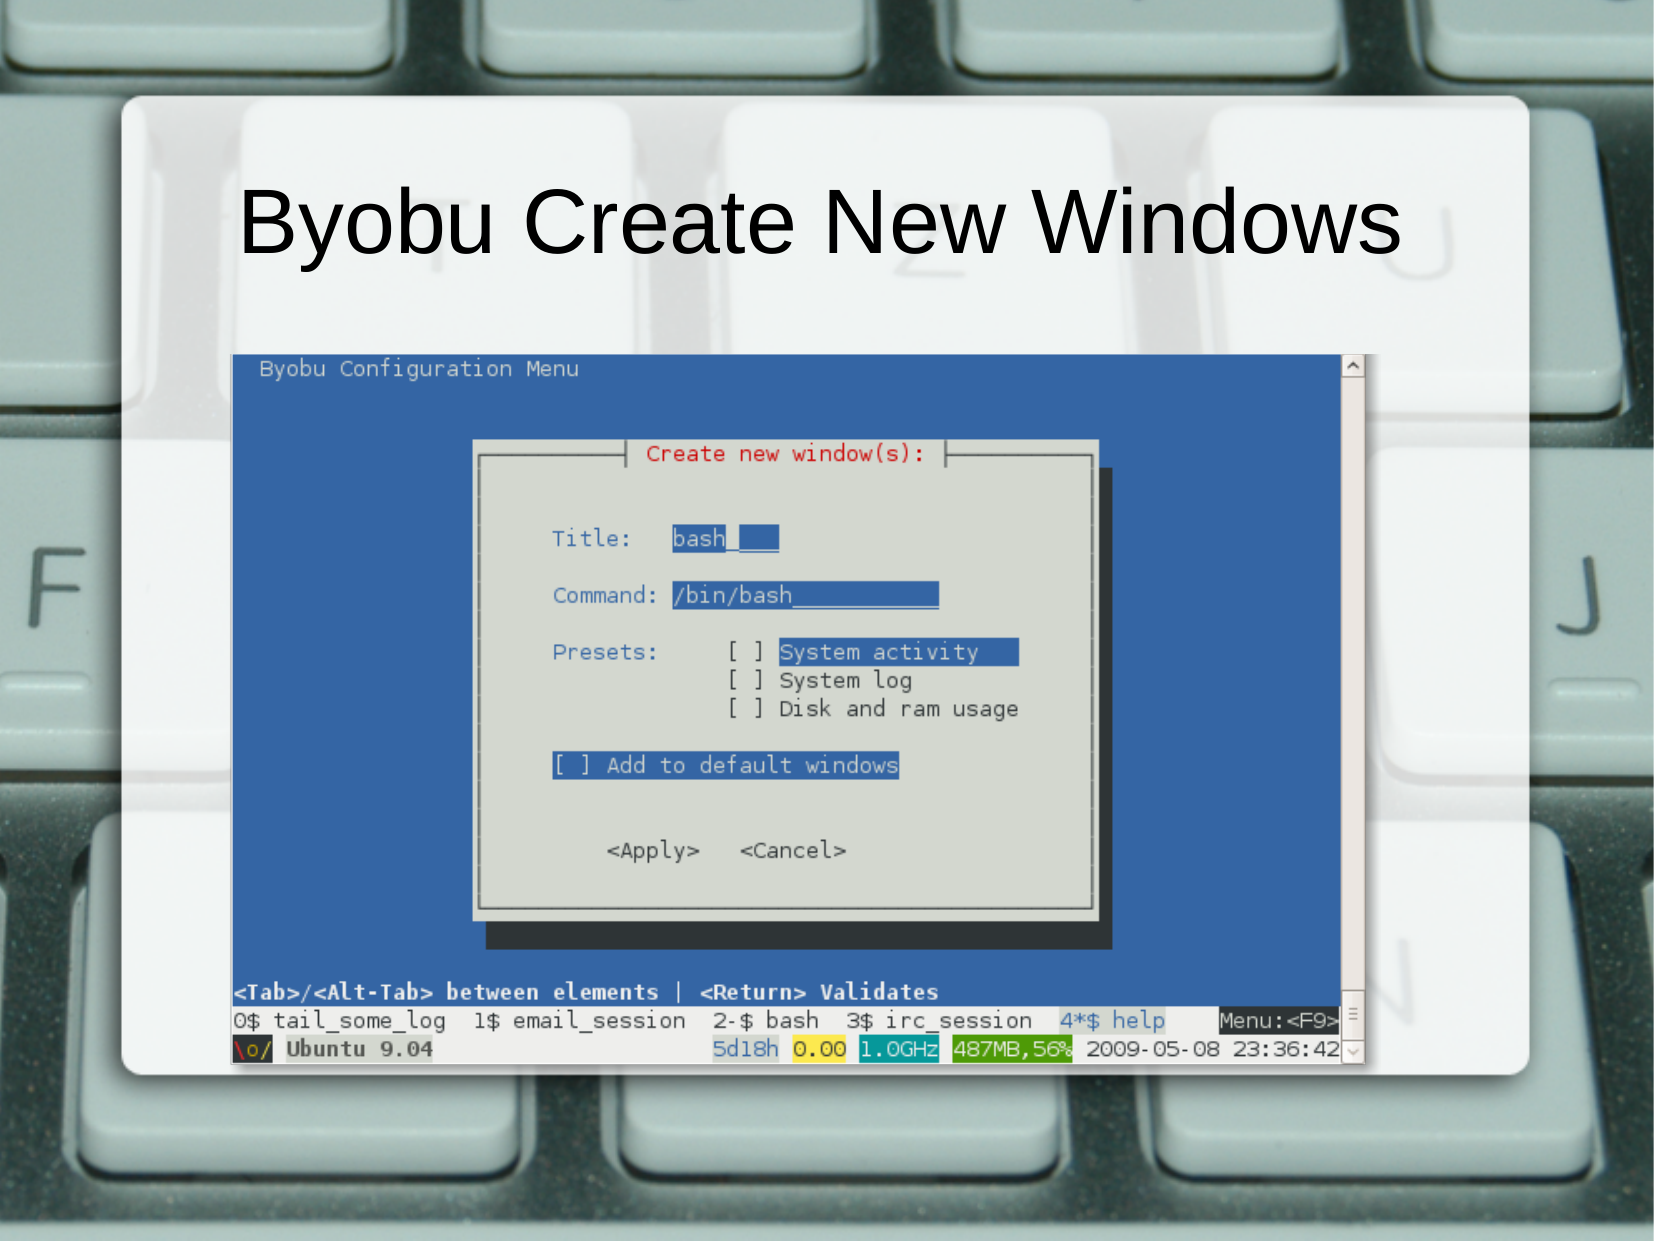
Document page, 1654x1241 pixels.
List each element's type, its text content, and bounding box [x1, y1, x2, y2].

chart [147, 354, 1506, 1241]
title Byobu Create New Windows [135, 117, 1506, 325]
picture [0, 0, 1654, 1241]
